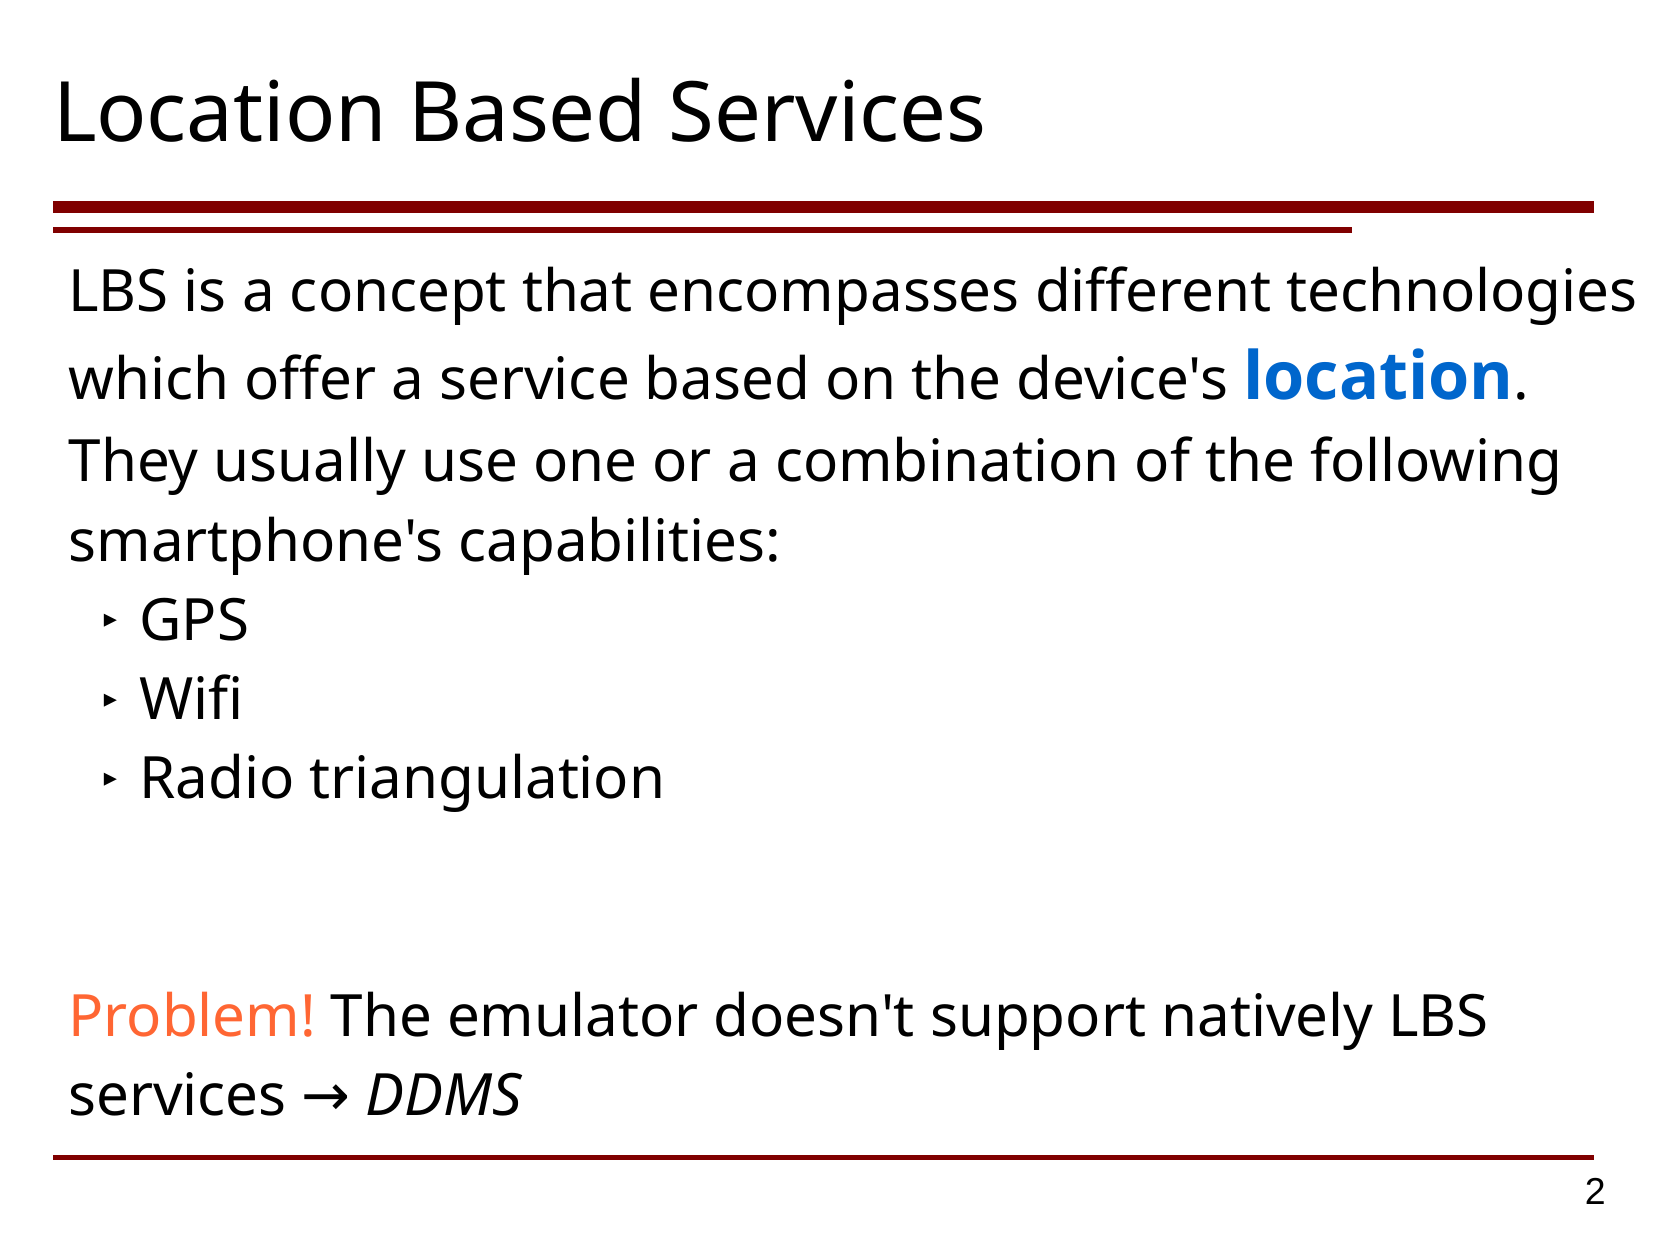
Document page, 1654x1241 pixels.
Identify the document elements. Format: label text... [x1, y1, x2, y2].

text_box LBS is a concept that encompasses different technologies which offer a service based on the device's location. They usually use one or a combination of the following smartphone's capabilities: GPS Wifi Radio triangulation Problem! The emulator doesn't support natively LBS services → DDMS [53, 242, 1599, 1127]
text_box <número> [35, 1163, 1654, 1221]
subtitle Location Based Services [53, 48, 1542, 172]
